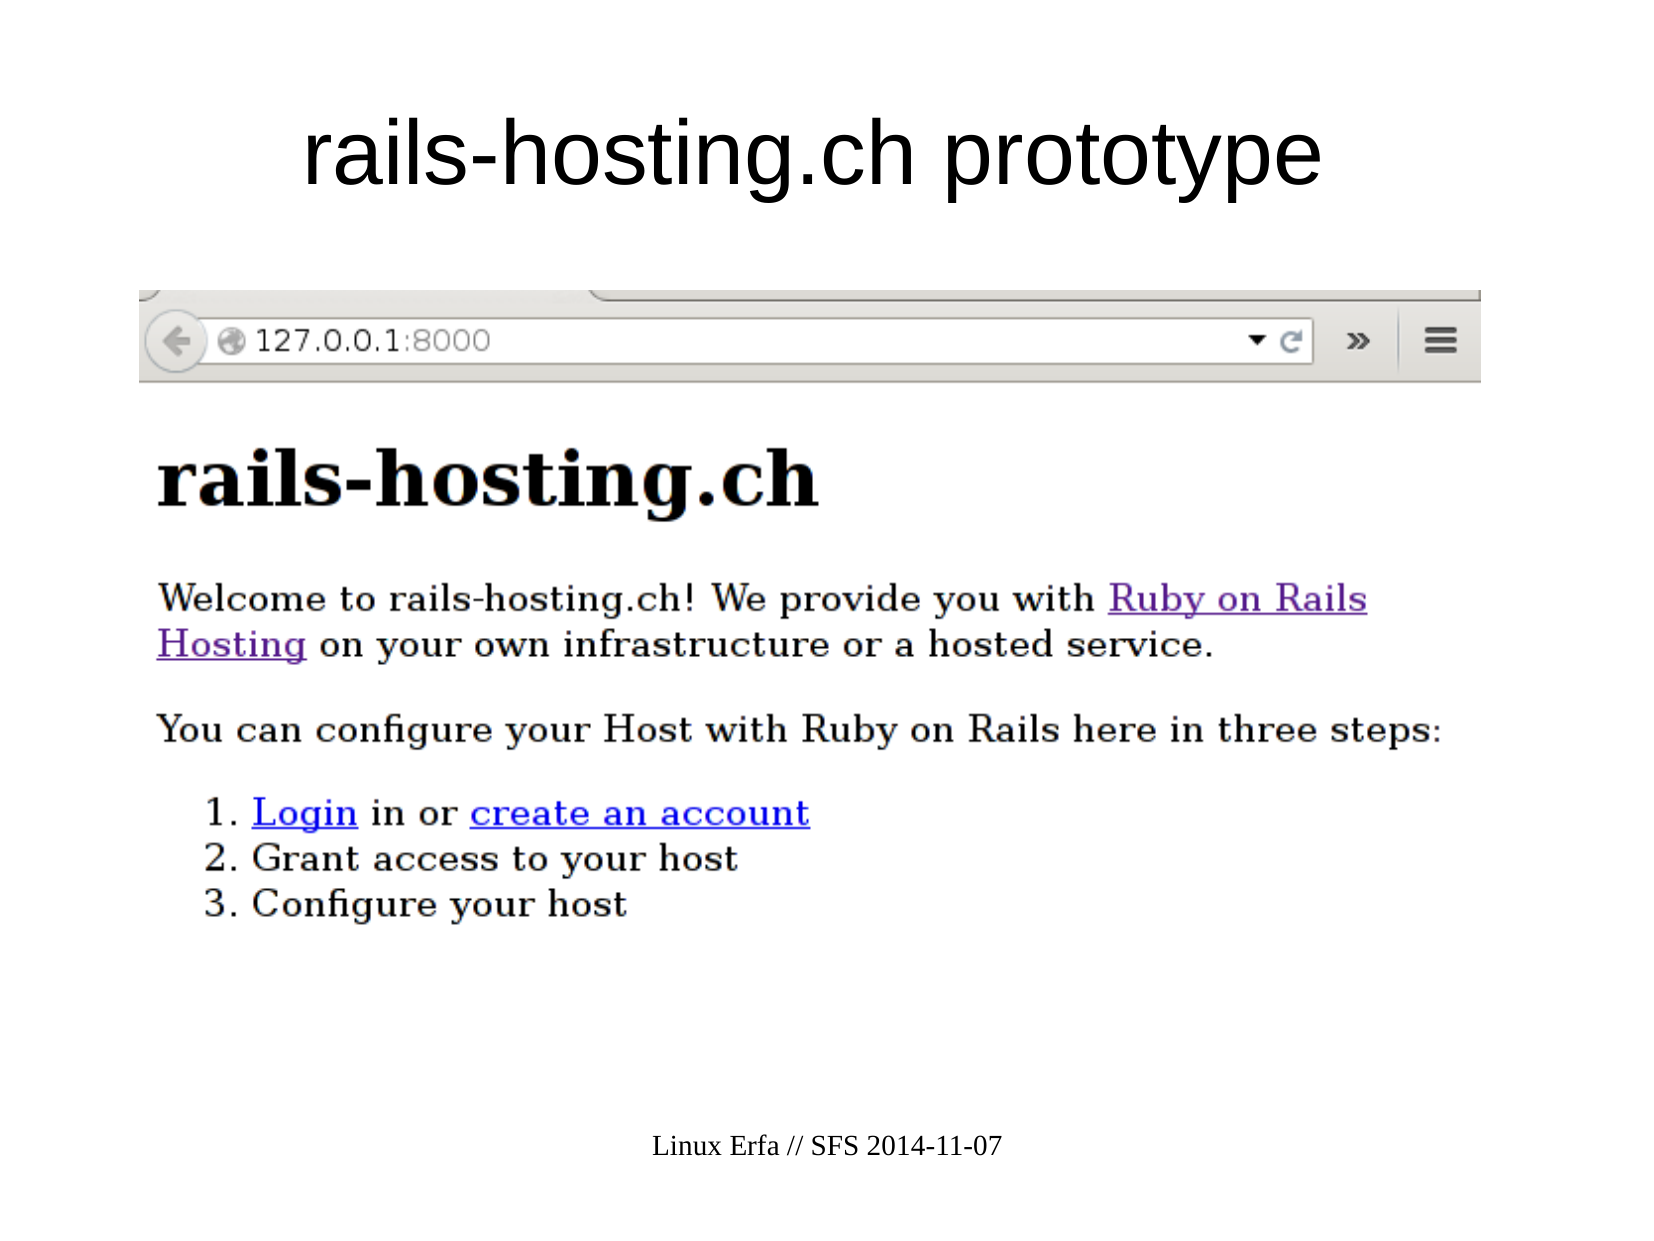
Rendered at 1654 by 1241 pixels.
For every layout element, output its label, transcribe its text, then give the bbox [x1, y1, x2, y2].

picture [139, 290, 1481, 1010]
title rails-hosting.ch prototype [82, 49, 1571, 257]
